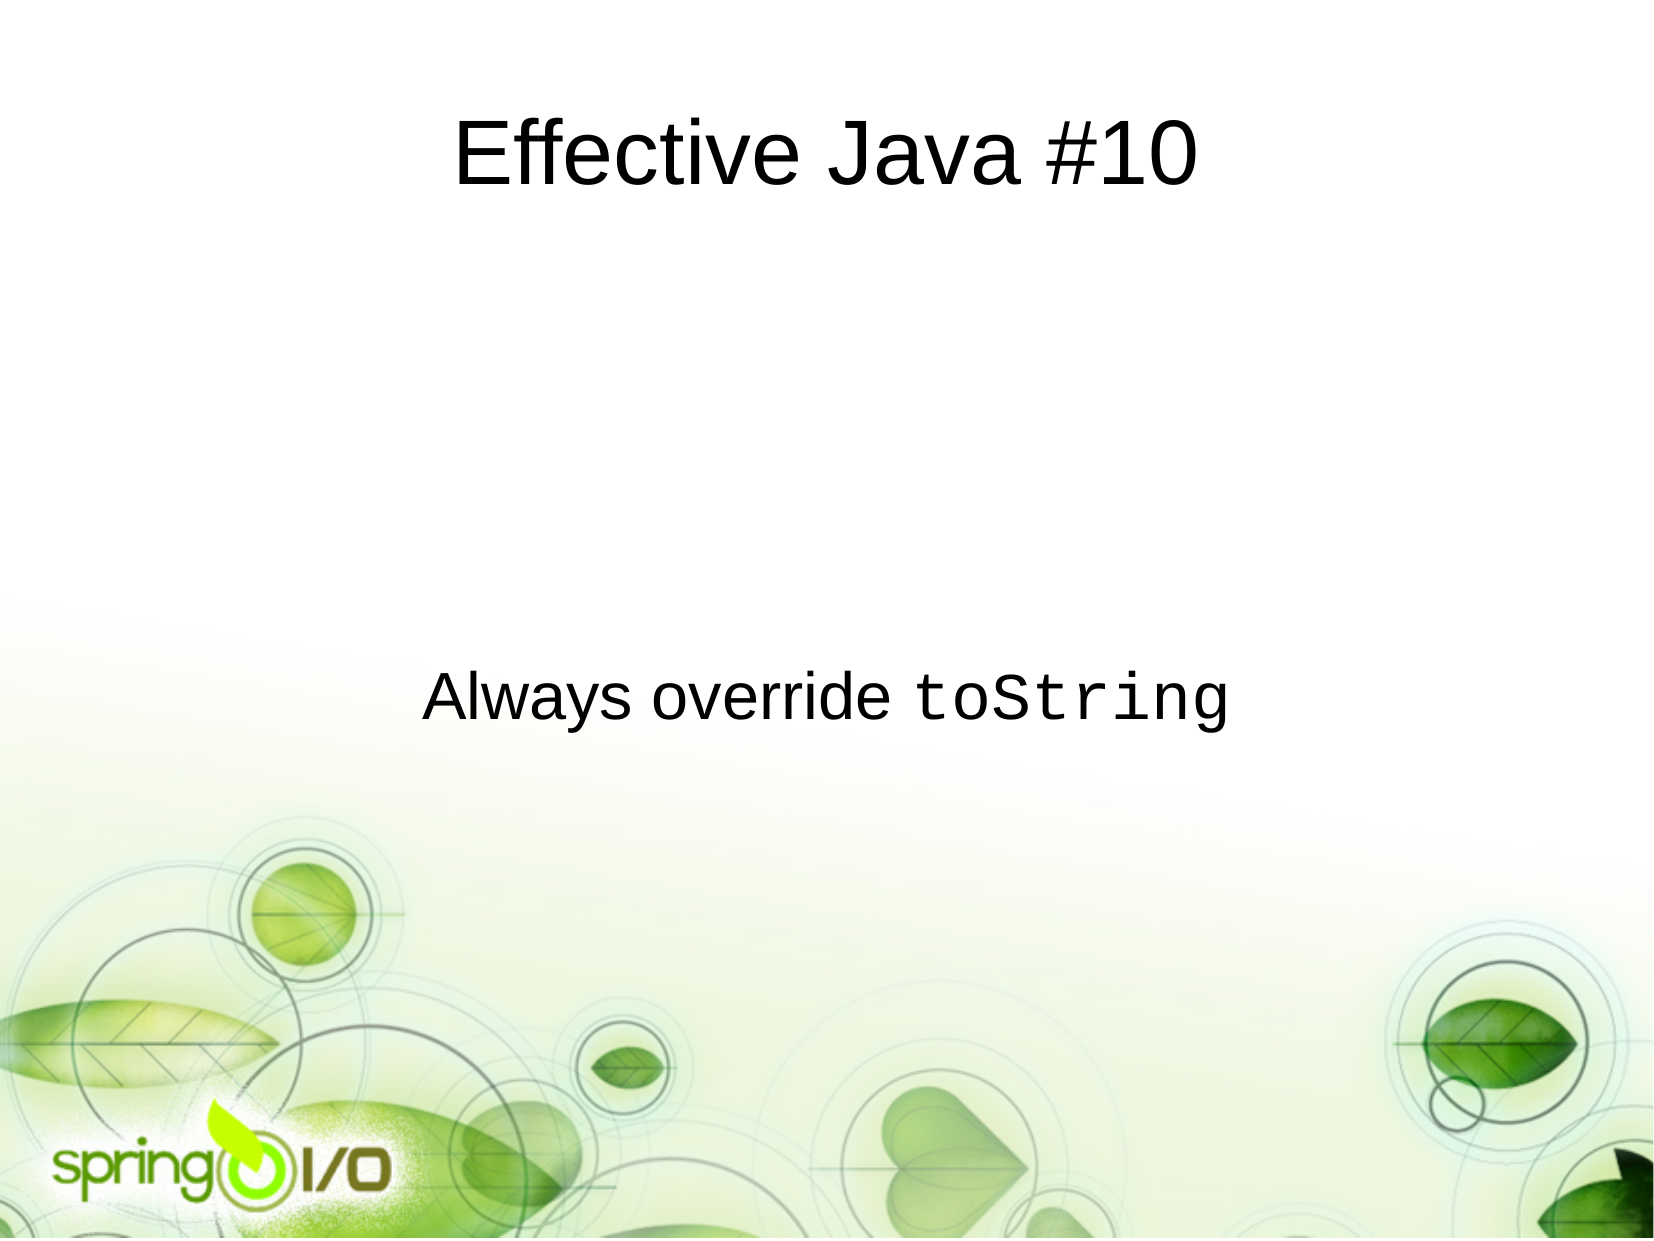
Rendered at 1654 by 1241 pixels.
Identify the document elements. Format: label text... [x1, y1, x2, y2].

picture [0, 0, 1654, 1238]
subtitle Always override toString [82, 297, 1571, 1102]
title Effective Java #10 [82, 56, 1571, 250]
